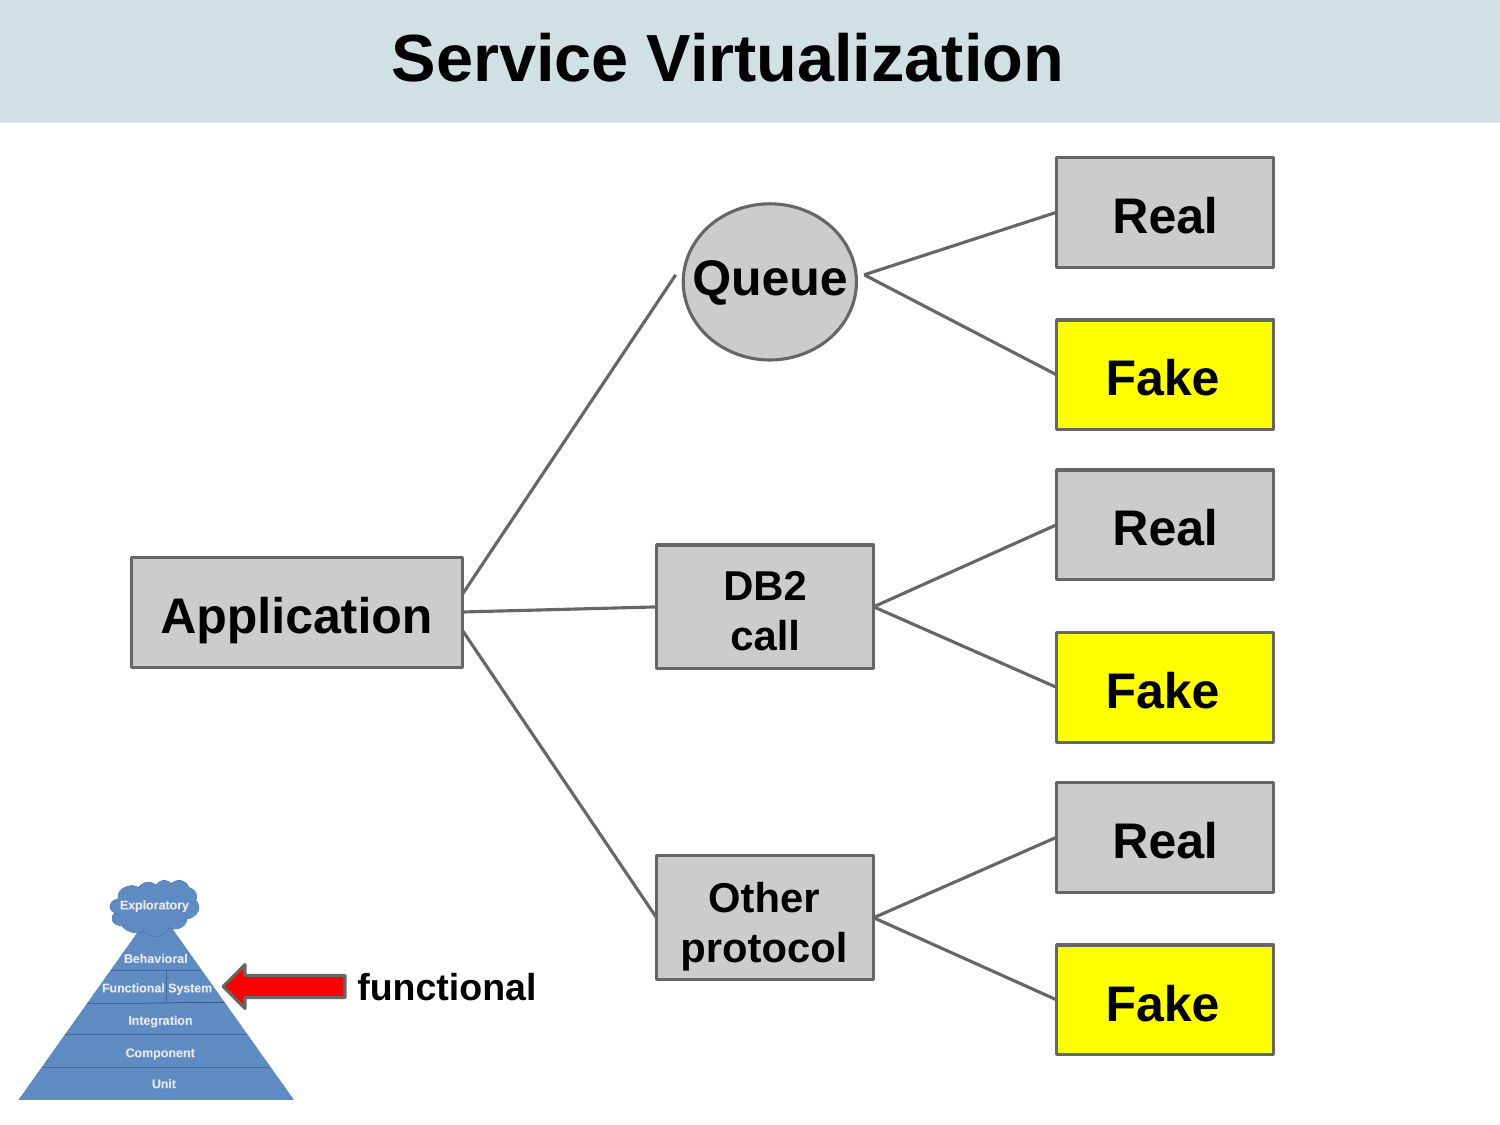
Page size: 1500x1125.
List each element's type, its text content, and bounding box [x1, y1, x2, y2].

text_box [818, 944, 828, 958]
text_box [1056, 632, 1274, 743]
text_box [760, 640, 768, 646]
text_box Application [142, 568, 451, 657]
text_box [131, 557, 463, 668]
text_box [769, 944, 779, 958]
text_box [656, 544, 874, 669]
text_box DB2 call [678, 543, 852, 632]
text_box Fake [1075, 643, 1250, 732]
text_box [1056, 319, 1274, 430]
text_box [1056, 157, 1274, 268]
text_box functional [342, 948, 582, 1015]
text_box Queue [675, 230, 865, 319]
text_box [656, 855, 874, 980]
picture [18, 880, 294, 1100]
text_box Real [1078, 793, 1252, 882]
text_box [222, 964, 342, 1009]
text_box Real [1078, 480, 1252, 569]
text_box [730, 944, 740, 958]
text_box [705, 203, 835, 230]
text_box [693, 319, 846, 361]
text_box [689, 944, 698, 958]
text_box [1056, 782, 1274, 893]
text_box Fake [1075, 955, 1250, 1044]
text_box Other protocol [663, 855, 865, 944]
text_box Fake [1075, 330, 1250, 419]
text_box Service Virtualization [0, 0, 1500, 123]
text_box [1056, 469, 1274, 580]
text_box Real [1078, 168, 1252, 257]
text_box [1056, 944, 1274, 1055]
